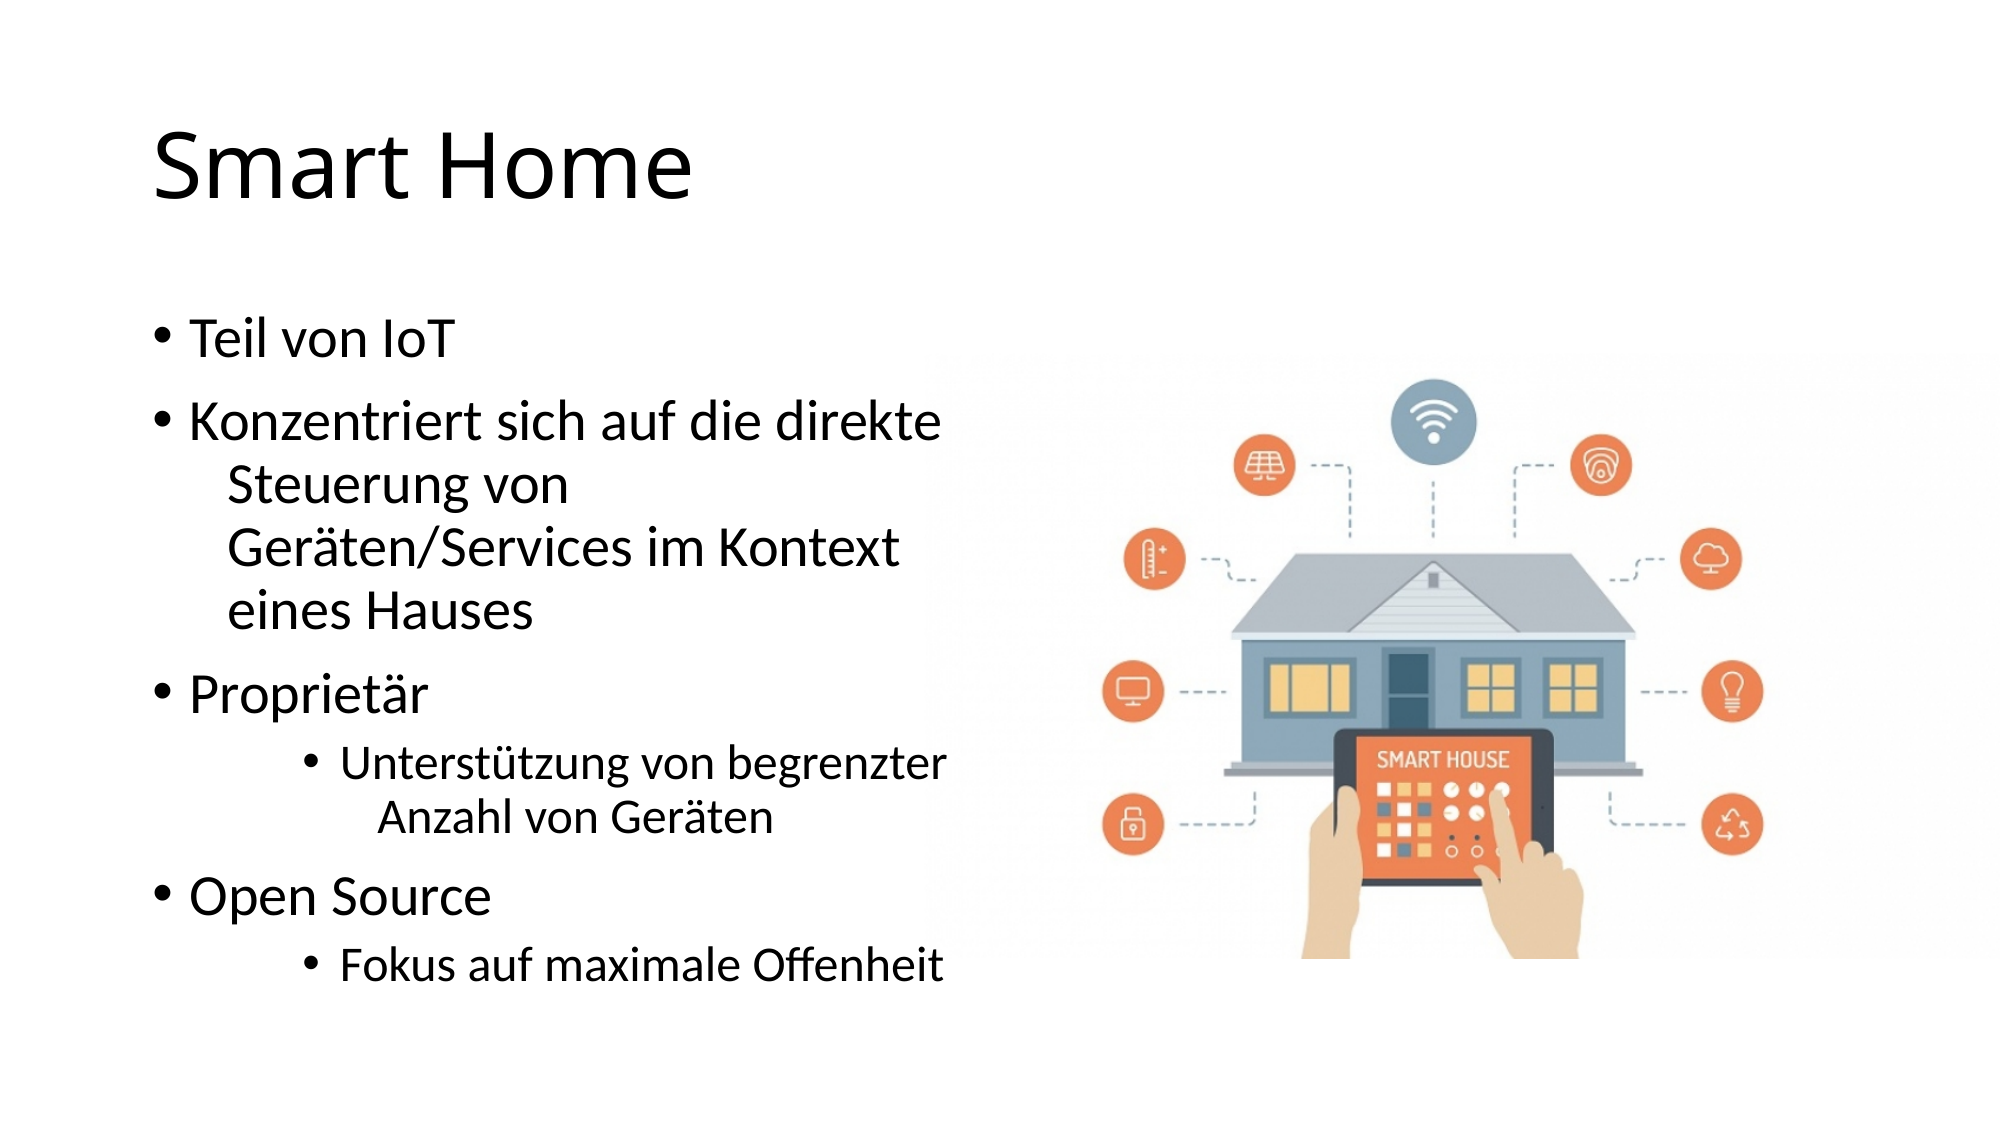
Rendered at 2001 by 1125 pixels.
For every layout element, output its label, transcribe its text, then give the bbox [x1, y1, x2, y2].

picture [988, 353, 2000, 959]
list Teil von IoT Konzentriert sich auf die direkte Steuerung von Geräten/Services im Kontext eines Hauses Proprietär Unterstützung von begrenzter Anzahl von Geräten Open Source Fokus auf maximale Offenheit [137, 299, 988, 1014]
title Smart Home [137, 59, 1863, 278]
